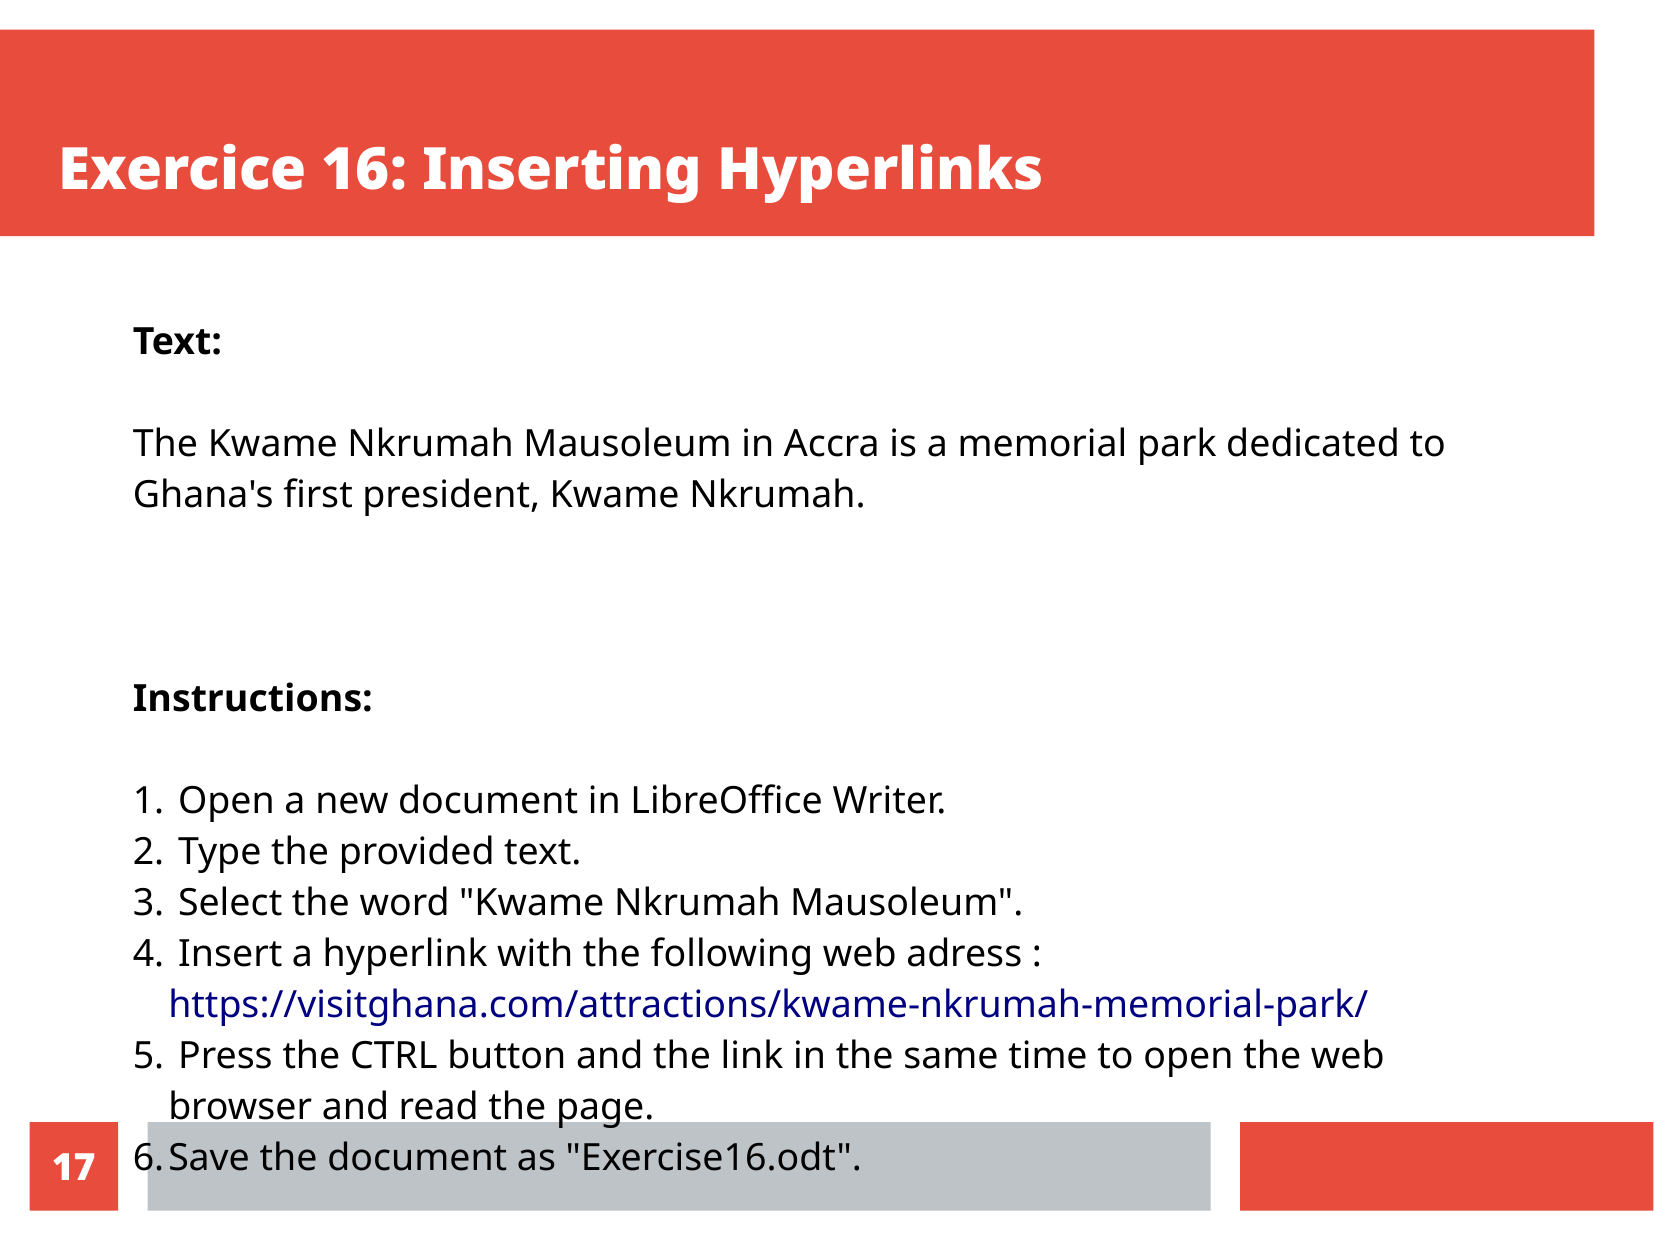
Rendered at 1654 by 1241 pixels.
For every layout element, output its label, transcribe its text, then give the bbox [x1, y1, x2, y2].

title Exercice 16: Inserting Hyperlinks [59, 59, 1595, 207]
text_box Text: The Kwame Nkrumah Mausoleum in Accra is a memorial park dedicated to Ghana's first president, Kwame Nkrumah. Instructions: Open a new document in LibreOffice Writer. Type the provided text. Select the word "Kwame Nkrumah Mausoleum". Insert a hyperlink with the following web adress : https://visitghana.com/attractions/kwame-nkrumah-memorial-park/ Press the CTRL button and the link in the same time to open the web browser and read the page. Save the document as "Exercise16.odt". [118, 307, 1536, 1062]
